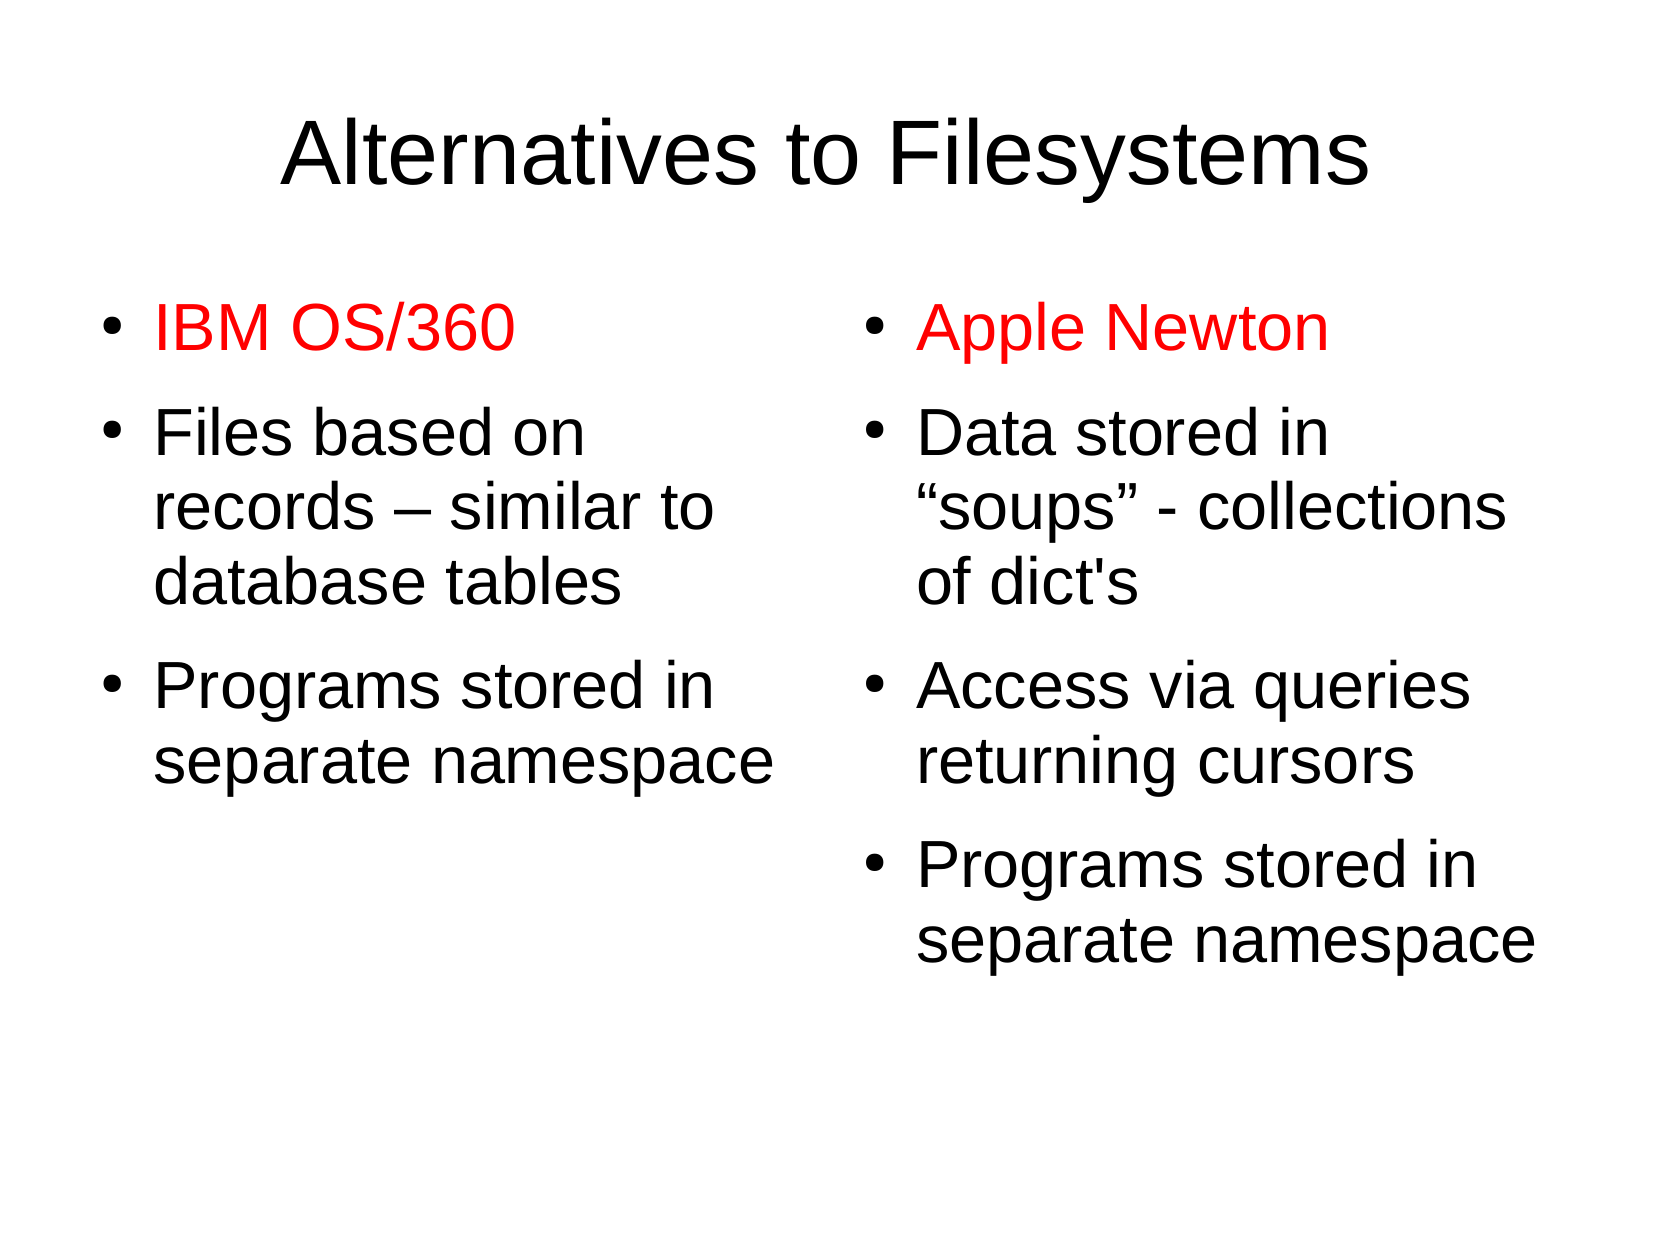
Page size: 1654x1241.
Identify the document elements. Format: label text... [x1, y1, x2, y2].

list IBM OS/360 Files based on records – similar to database tables Programs stored in separate namespace [82, 290, 809, 1109]
list Apple Newton Data stored in “soups” - collections of dict's Access via queries returning cursors Programs stored in separate namespace [845, 290, 1572, 1109]
title Alternatives to Filesystems [82, 49, 1571, 257]
